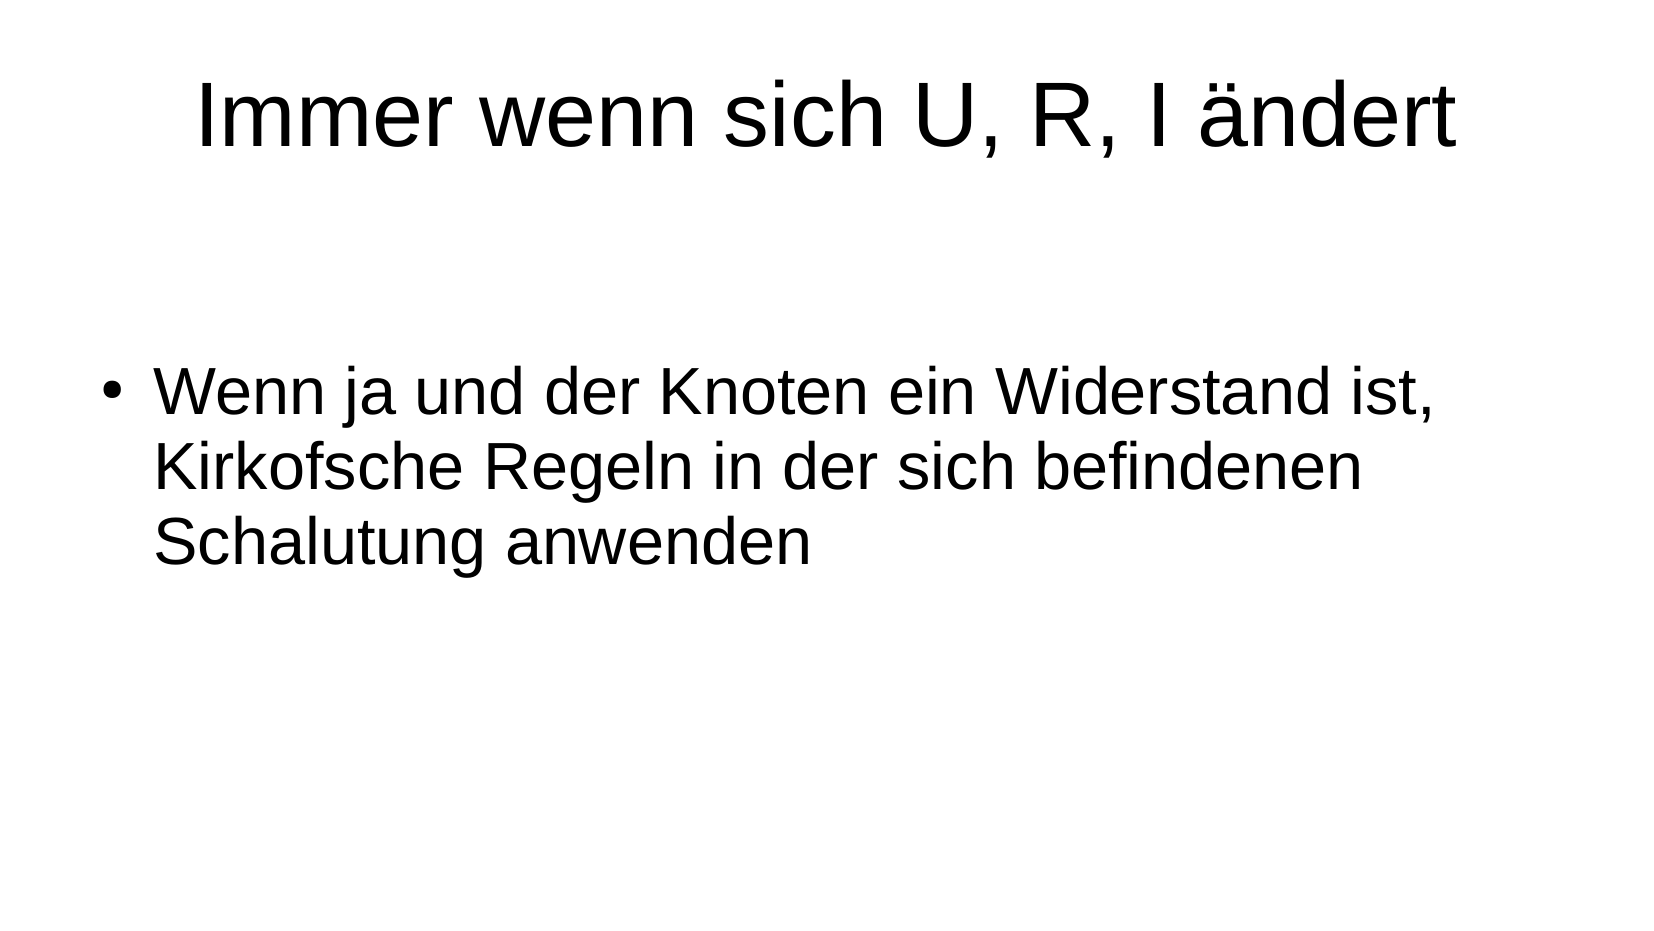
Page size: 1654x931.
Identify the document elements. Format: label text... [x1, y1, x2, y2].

list Wenn ja und der Knoten ein Widerstand ist, Kirkofsche Regeln in der sich befindenen Schalutung anwenden [82, 354, 1571, 758]
title Immer wenn sich U, R, I ändert [82, 37, 1571, 193]
